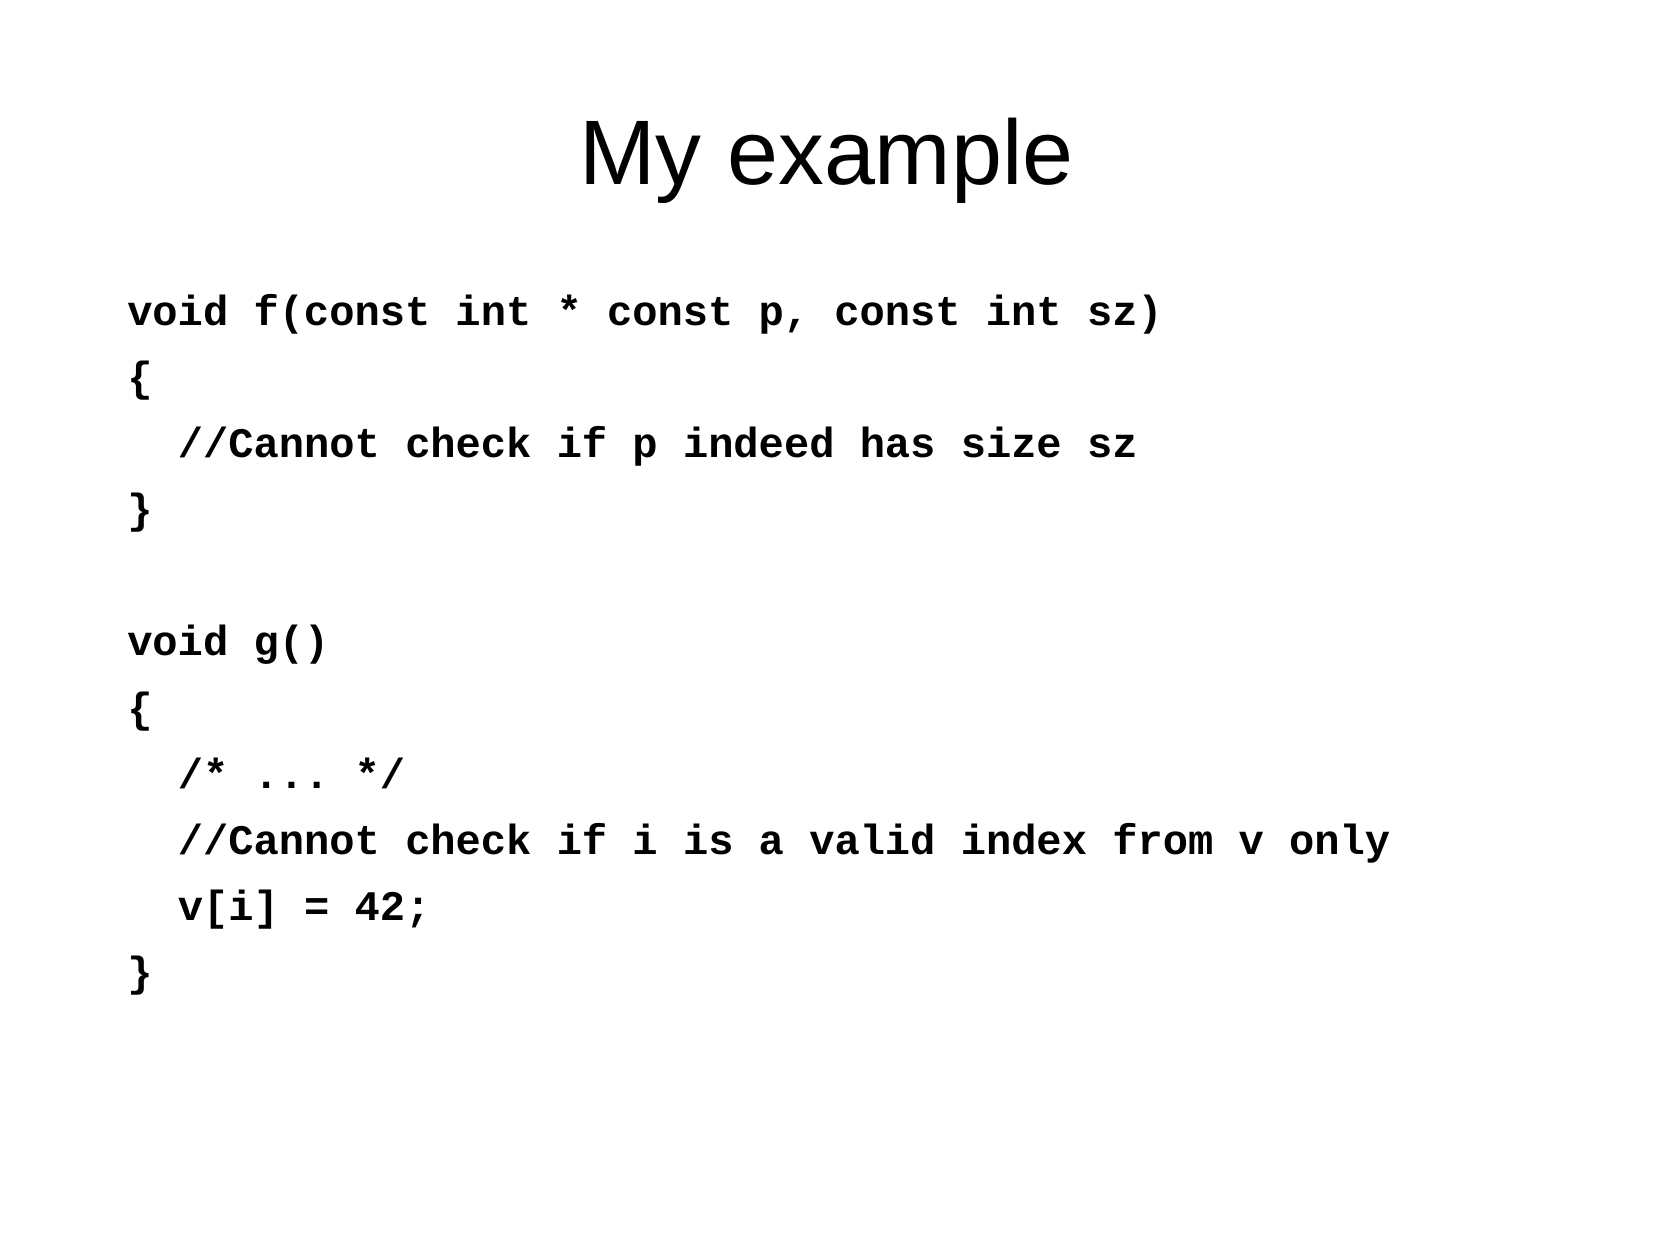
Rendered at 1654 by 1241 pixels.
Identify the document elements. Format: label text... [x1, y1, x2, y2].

list void f(const int * const p, const int sz) { //Cannot check if p indeed has size sz } void g() { /* ... */ //Cannot check if i is a valid index from v only v[i] = 42; } [82, 290, 1571, 1010]
title My example [82, 49, 1571, 257]
